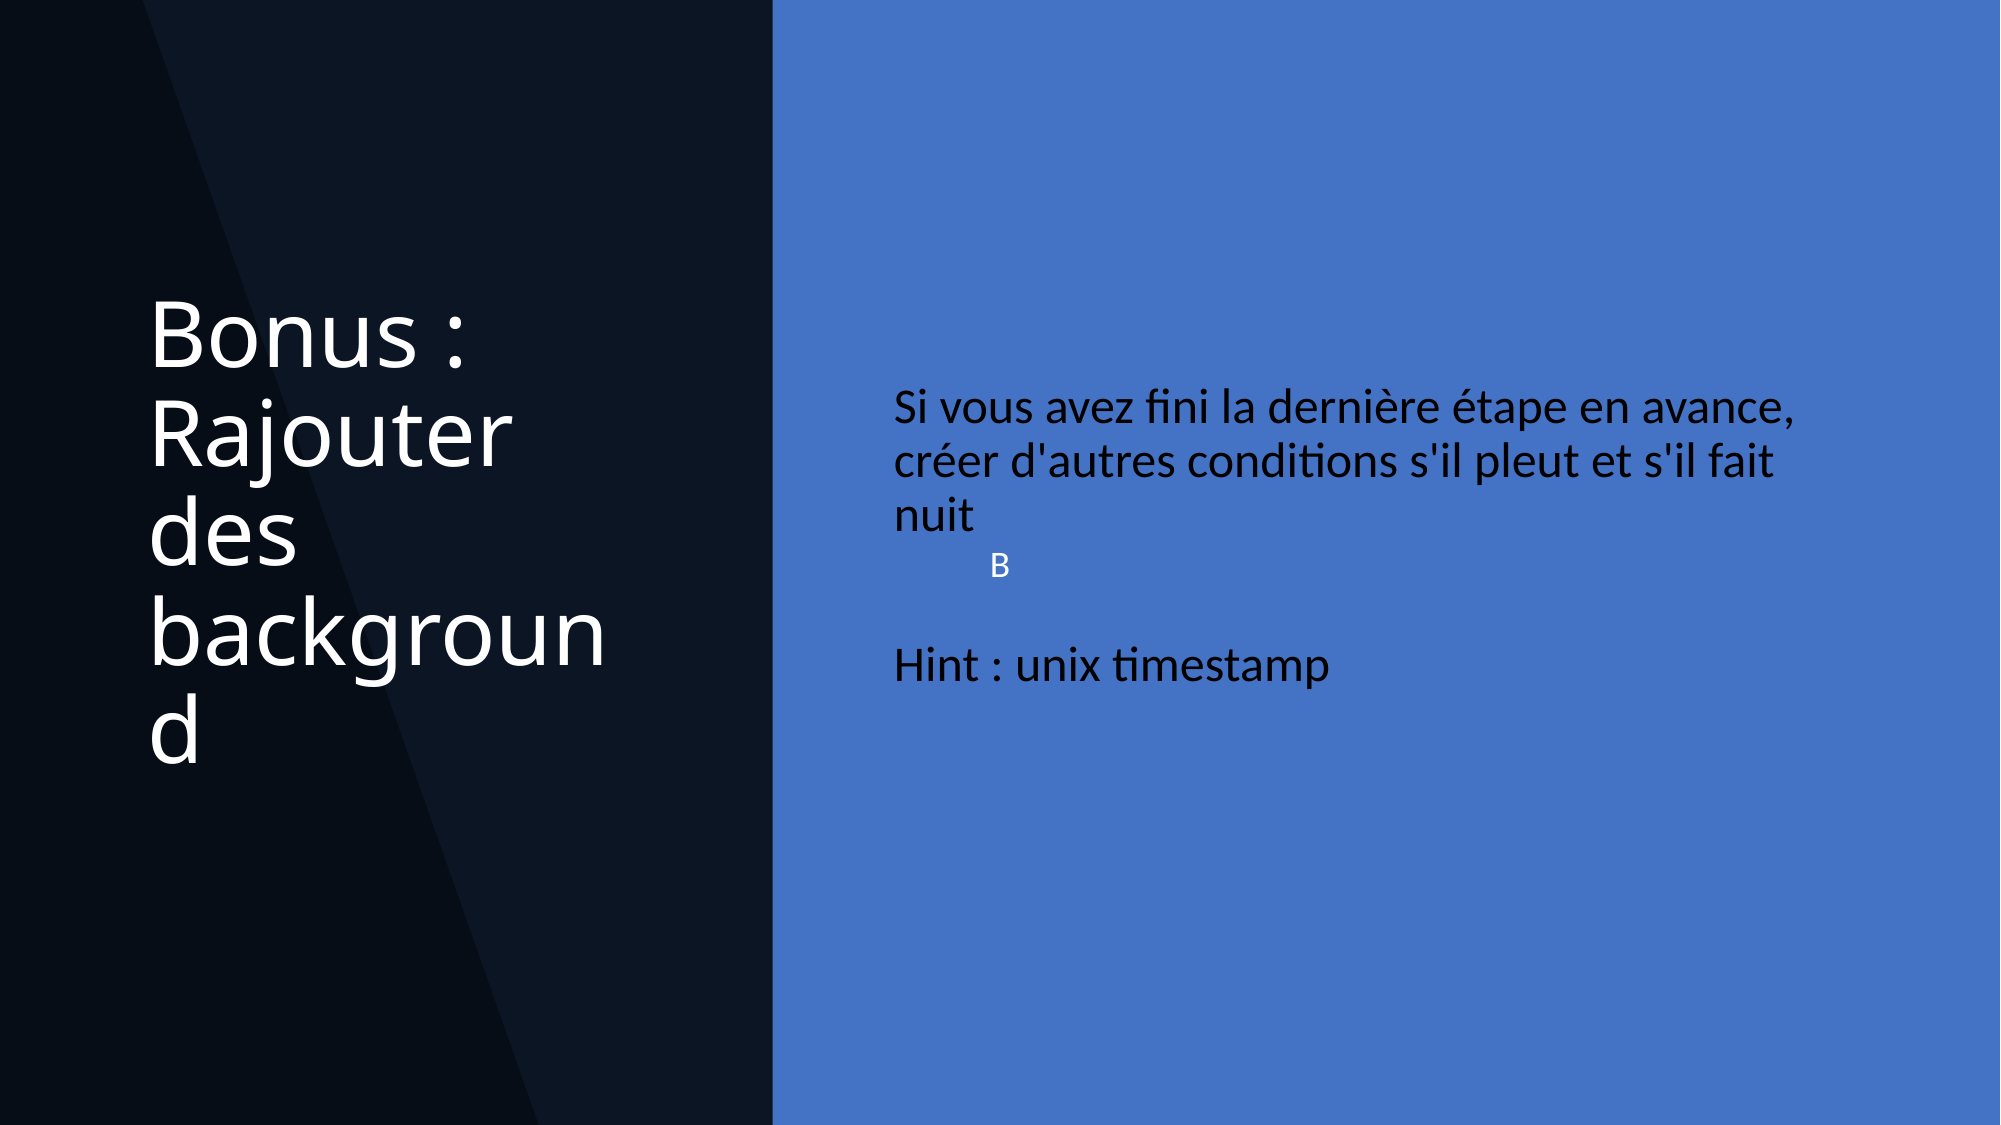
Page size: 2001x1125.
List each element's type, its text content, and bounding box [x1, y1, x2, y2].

text_box B [773, 0, 2000, 1125]
title Bonus : Rajouter des background [131, 104, 671, 968]
list Si vous avez fini la dernière étape en avance, créer d'autres conditions s'il pleut et s'il fait nuit Hint : unix timestamp [878, 104, 1868, 968]
text_box [0, 0, 773, 1125]
